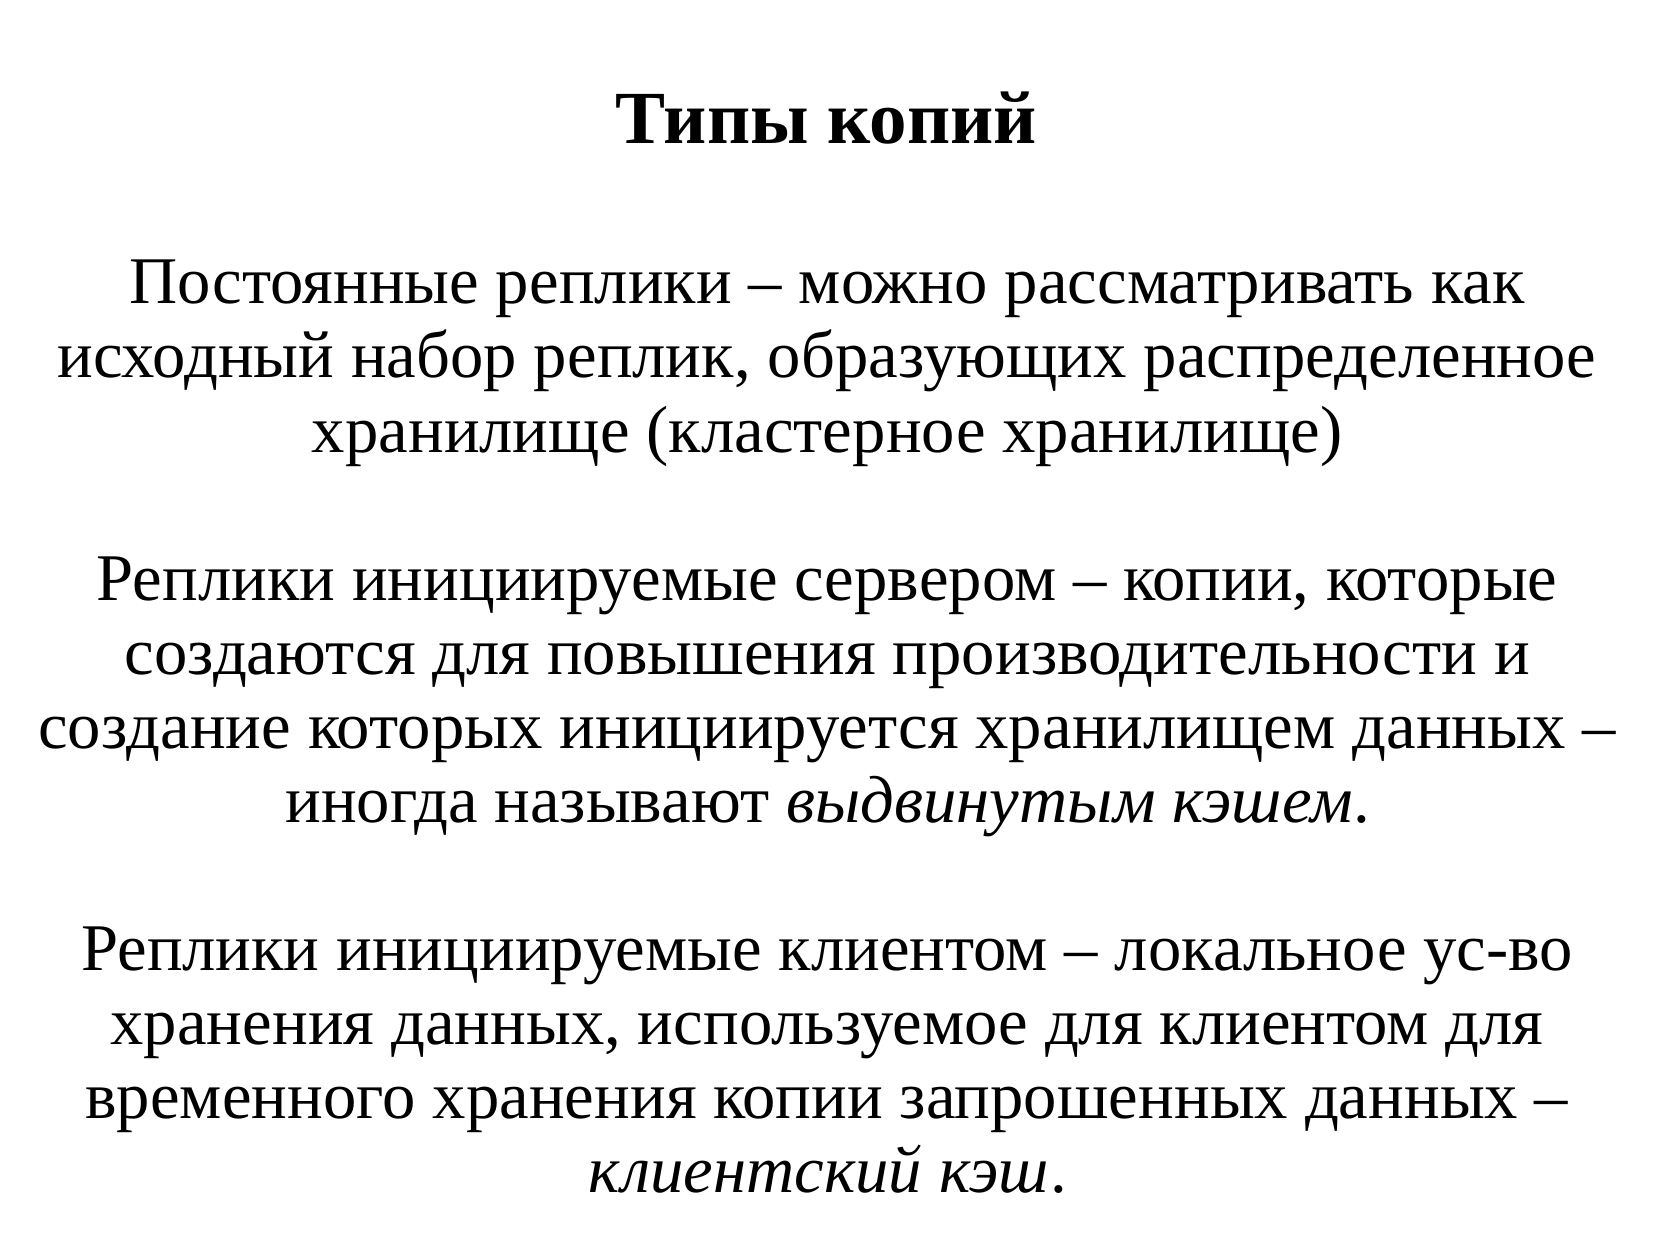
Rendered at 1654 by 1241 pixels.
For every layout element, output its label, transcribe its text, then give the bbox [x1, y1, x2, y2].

title Типы копий [30, 27, 1624, 210]
subtitle Постоянные реплики – можно рассматривать как исходный набор реплик, образующих распределенное хранилище (кластерное хранилище) Реплики инициируемые сервером – копии, которые создаются для повышения производительности и создание которых инициируется хранилищем данных – иногда называют выдвинутым кэшем. Реплики инициируемые клиентом – локальное ус-во хранения данных, используемое для клиентом для временного хранения копии запрошенных данных – клиентский кэш. [30, 236, 1626, 1215]
